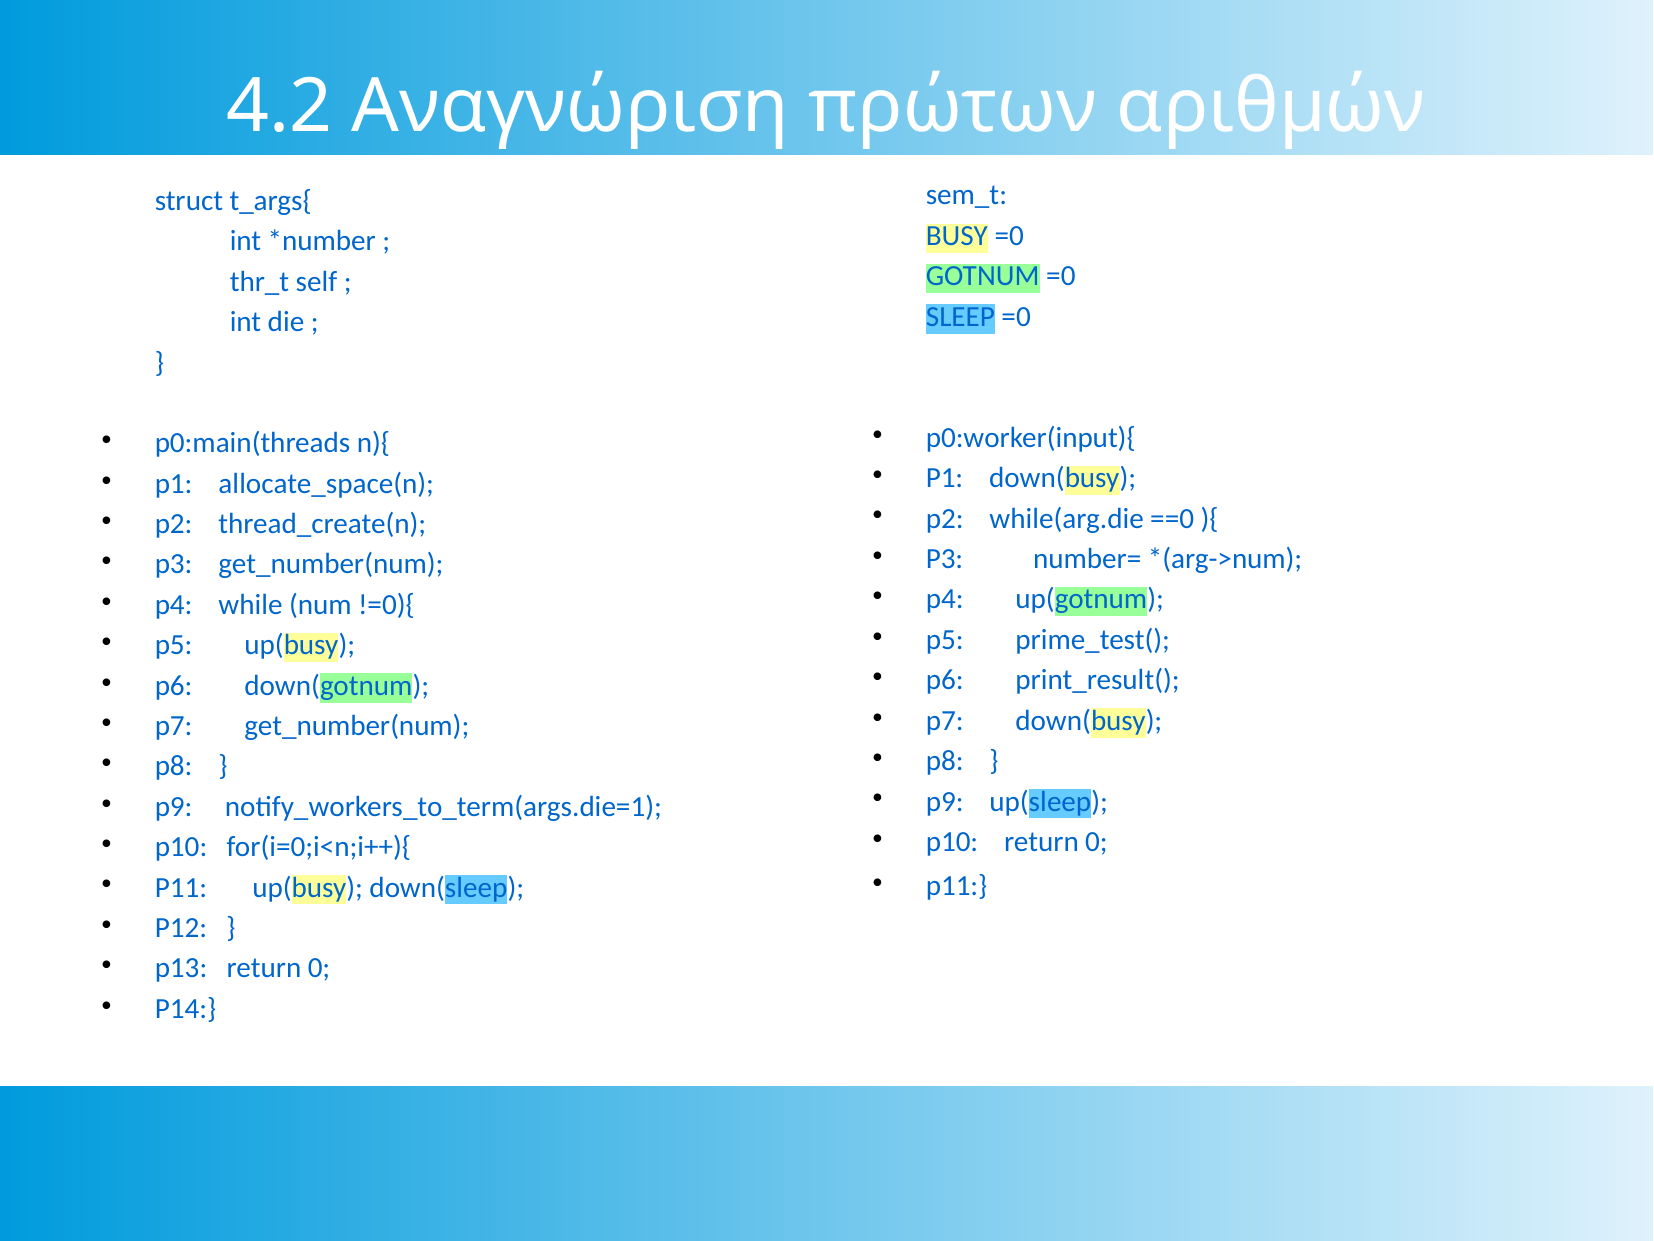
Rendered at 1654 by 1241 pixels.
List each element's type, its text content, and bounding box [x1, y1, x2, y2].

text_box 4.2 Αναγνώριση πρώτων αριθμών [82, 49, 1571, 154]
text_box struct t_args{ int *number ; thr_t self ; int die ; } p0:main(threads n){ p1: allocate_space(n); p2: thread_create(n); p3: get_number(num); p4: while (num !=0){ p5: up(busy); p6: down(gotnum); p7: get_number(num); p8: } p9: notify_workers_to_term(args.die=1); p10: for(i=0;i<n;i++){ P11: up(busy); down(sleep); P12: } p13: return 0; P14:} [83, 185, 810, 1066]
text_box sem_t: BUSY =0 GOTNUM =0 SLEEP =0 p0:worker(input){ P1: down(busy); p2: while(arg.die ==0 ){ P3: number= *(arg->num); p4: up(gotnum); p5: prime_test(); p6: print_result(); p7: down(busy); p8: } p9: up(sleep); p10: return 0; p11:} [854, 180, 1582, 1051]
